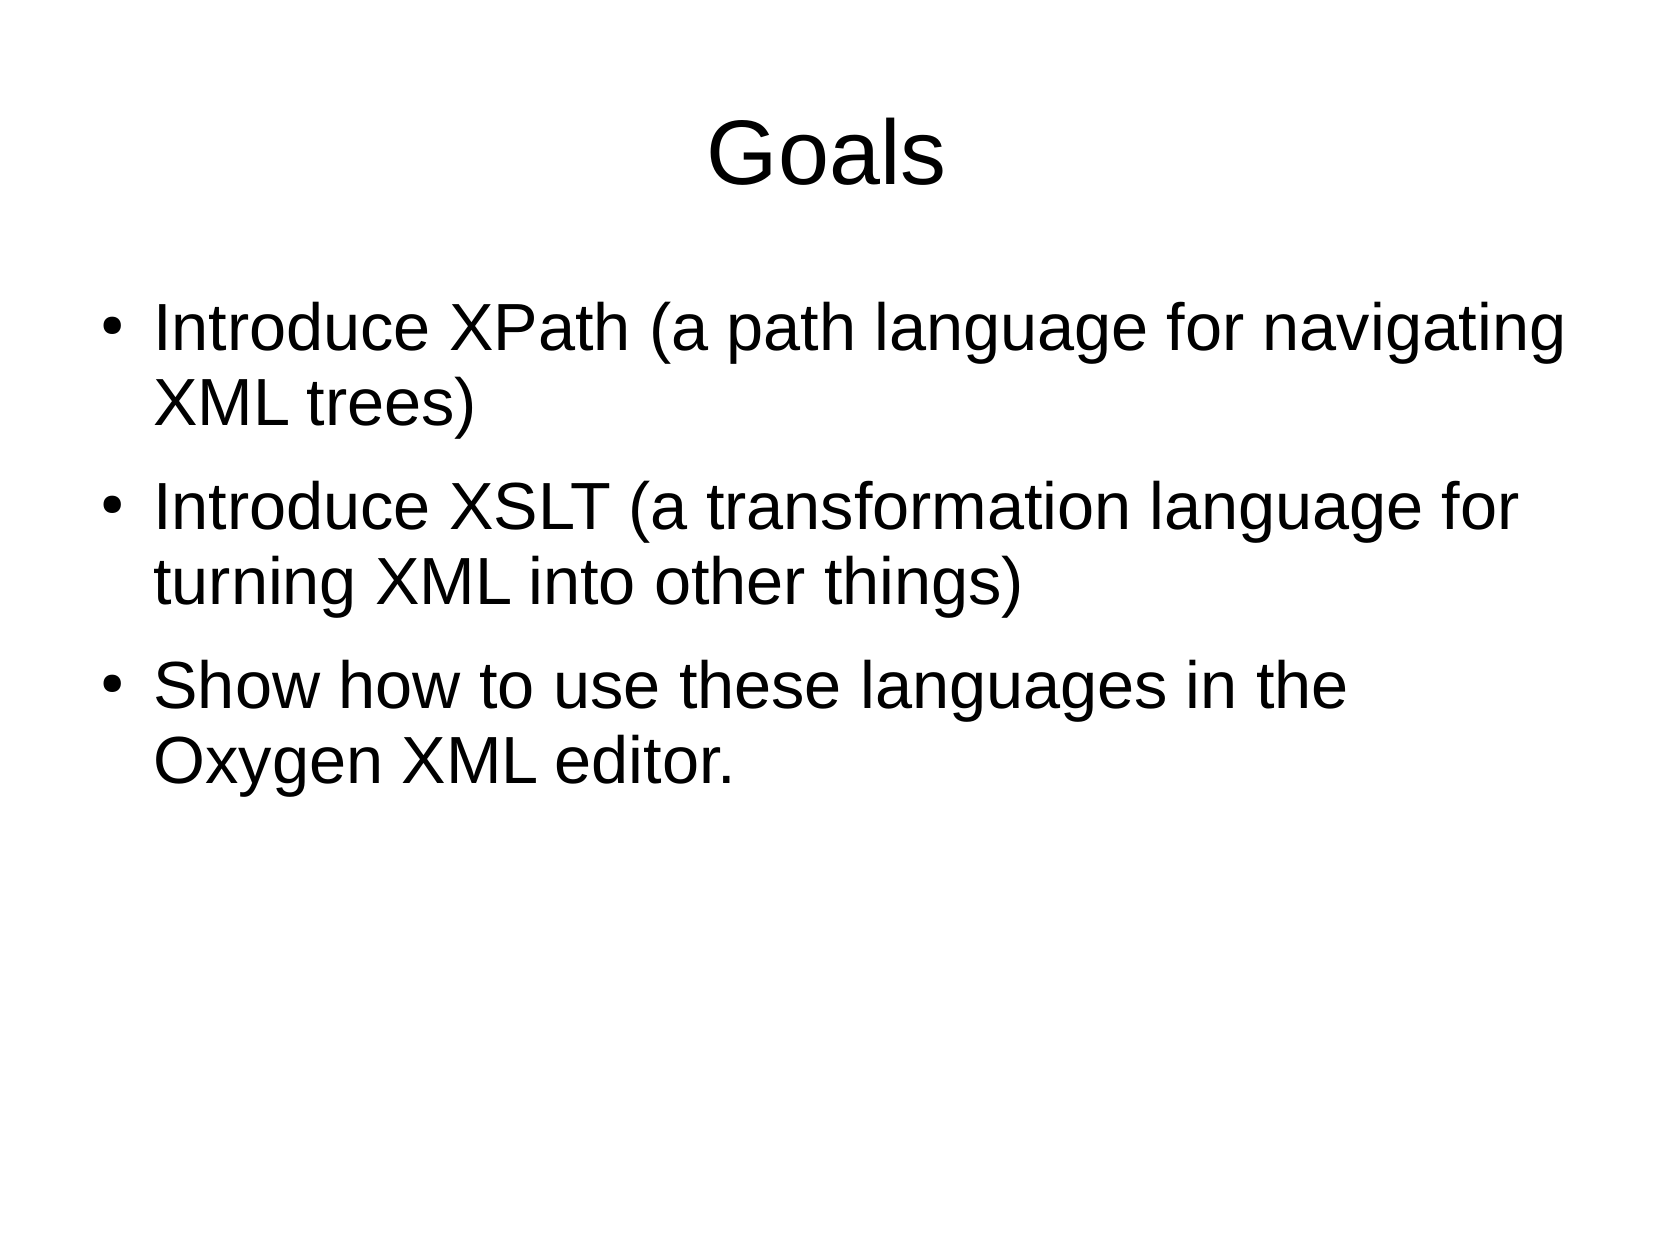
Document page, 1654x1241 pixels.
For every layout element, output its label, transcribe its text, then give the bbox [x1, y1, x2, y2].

list Introduce XPath (a path language for navigating XML trees) Introduce XSLT (a transformation language for turning XML into other things) Show how to use these languages in the Oxygen XML editor. [82, 290, 1571, 1010]
title Goals [82, 49, 1571, 257]
